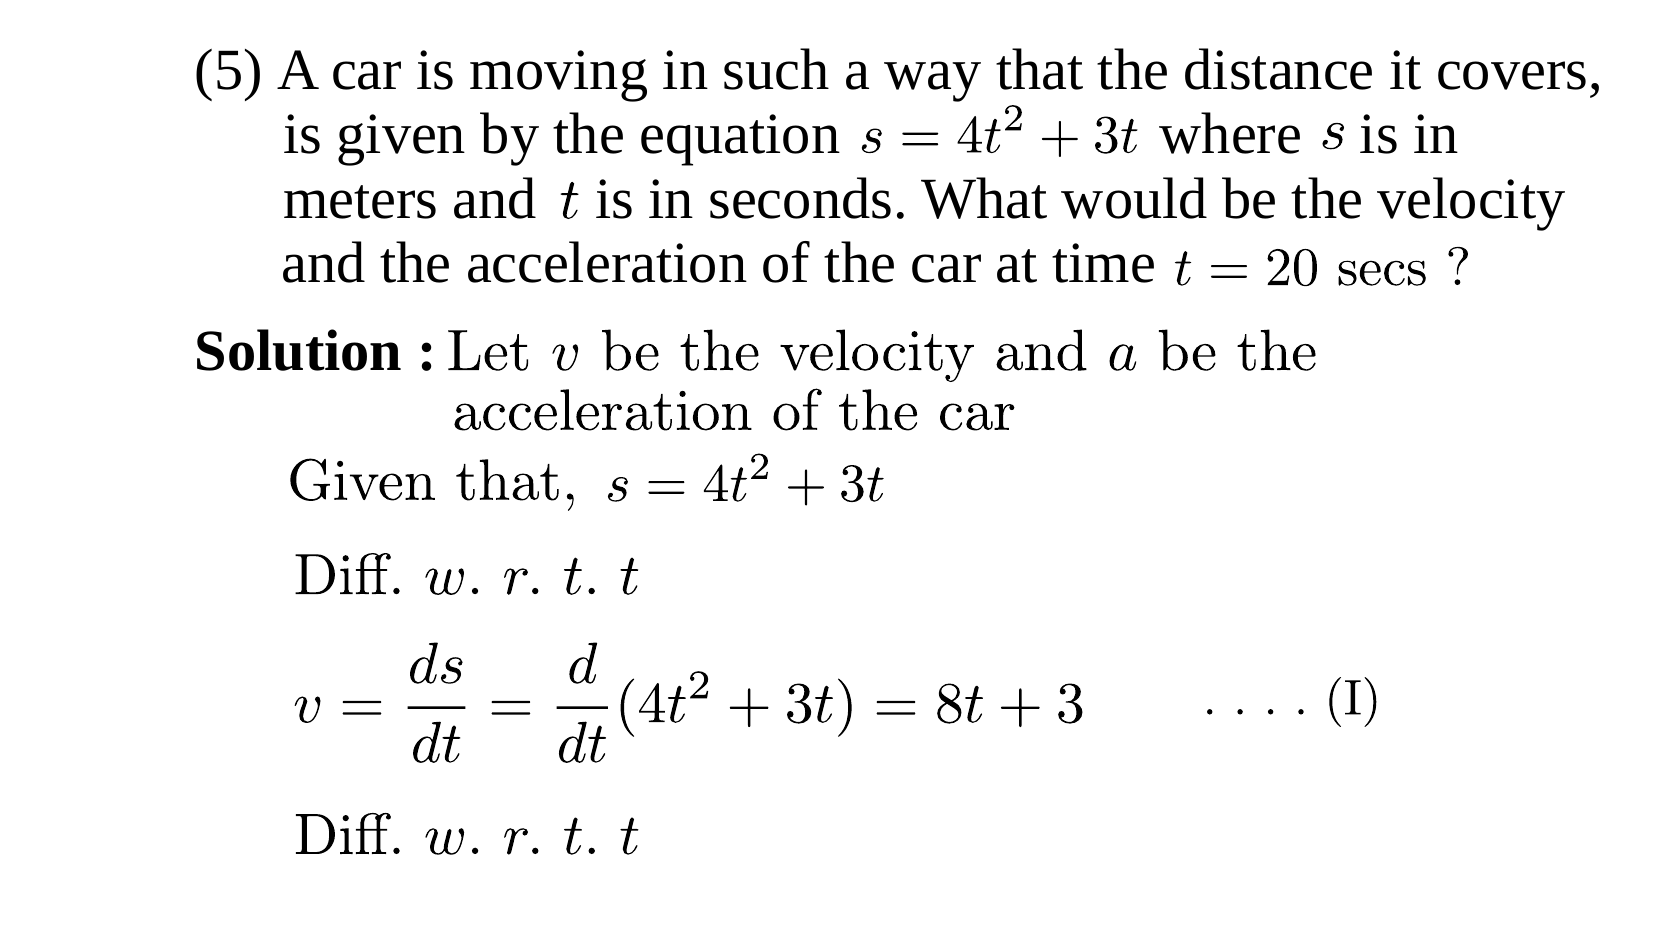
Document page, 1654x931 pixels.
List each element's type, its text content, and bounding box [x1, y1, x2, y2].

text_box [861, 105, 1138, 158]
text_box [295, 553, 639, 595]
text_box [448, 329, 1316, 383]
text_box [289, 458, 574, 511]
title (5) A car is moving in such a way that the distance it covers, is given by the equation where is in meters and is in seconds. What would be the velocity and the acceleration of the car at time Solution : [47, 37, 1607, 910]
text_box [454, 388, 1015, 431]
text_box [1174, 246, 1468, 287]
text_box [560, 181, 579, 220]
text_box [1205, 677, 1377, 727]
text_box [294, 642, 1083, 763]
text_box [1322, 122, 1345, 150]
text_box [295, 812, 639, 855]
text_box [607, 453, 884, 506]
